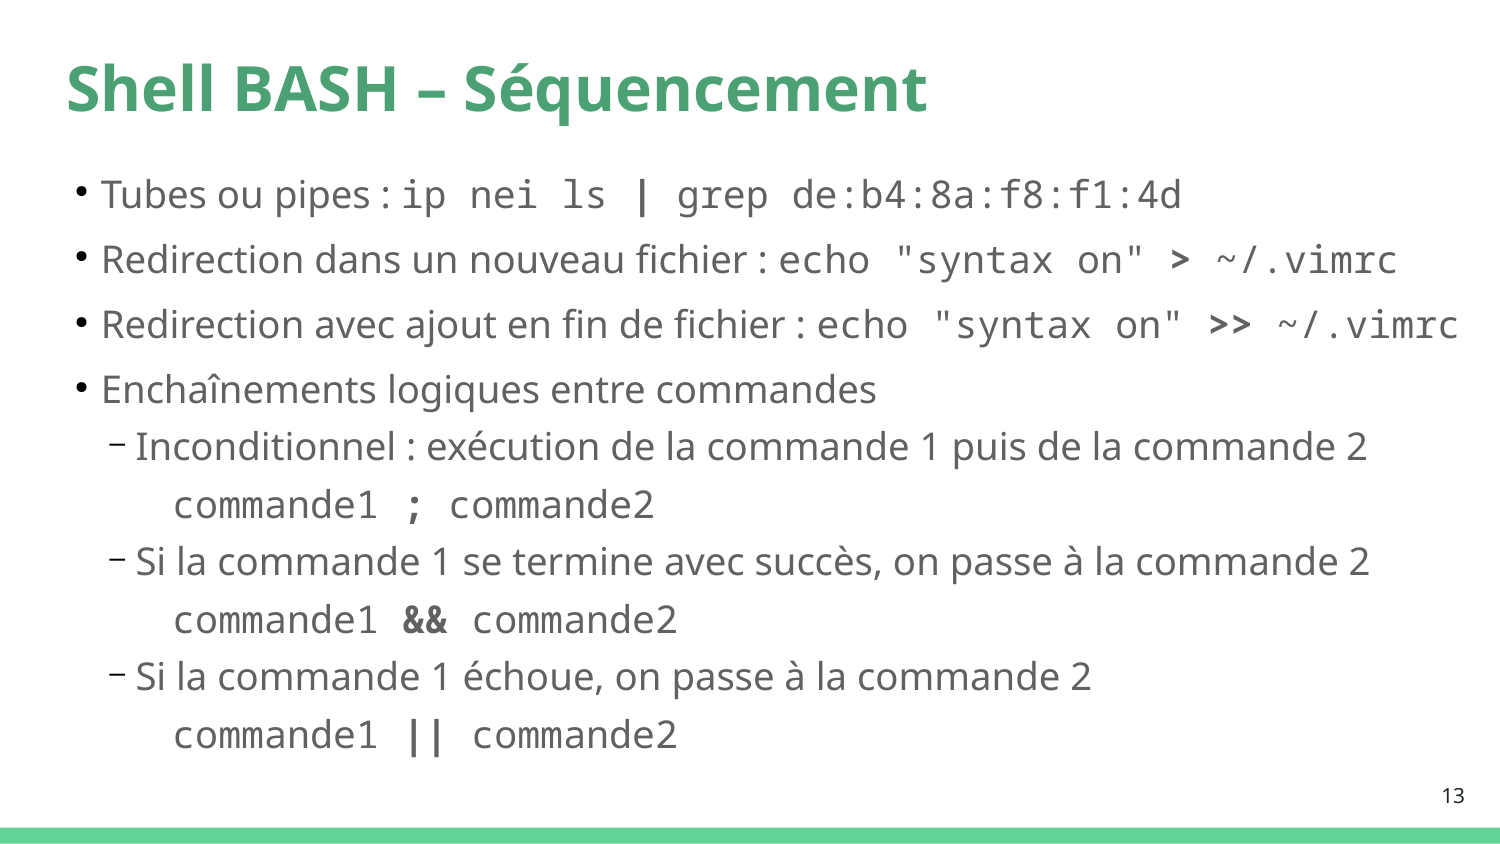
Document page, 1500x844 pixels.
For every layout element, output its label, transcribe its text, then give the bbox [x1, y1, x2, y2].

title Shell BASH – Séquencement [51, 23, 1449, 117]
list Tubes ou pipes : ip nei ls | grep de:b4:8a:f8:f1:4d Redirection dans un nouveau fichier : echo "syntax on" > ~/.vimrc Redirection avec ajout en fin de fichier : echo "syntax on" >> ~/.vimrc Enchaînements logiques entre commandes Inconditionnel : exécution de la commande 1 puis de la commande 2 commande1 ; commande2 Si la commande 1 se termine avec succès, on passe à la commande 2 commande1 && commande2 Si la commande 1 échoue, on passe à la commande 2 commande1 || commande2 [51, 147, 1477, 798]
slide_number <numéro> [1389, 764, 1480, 830]
